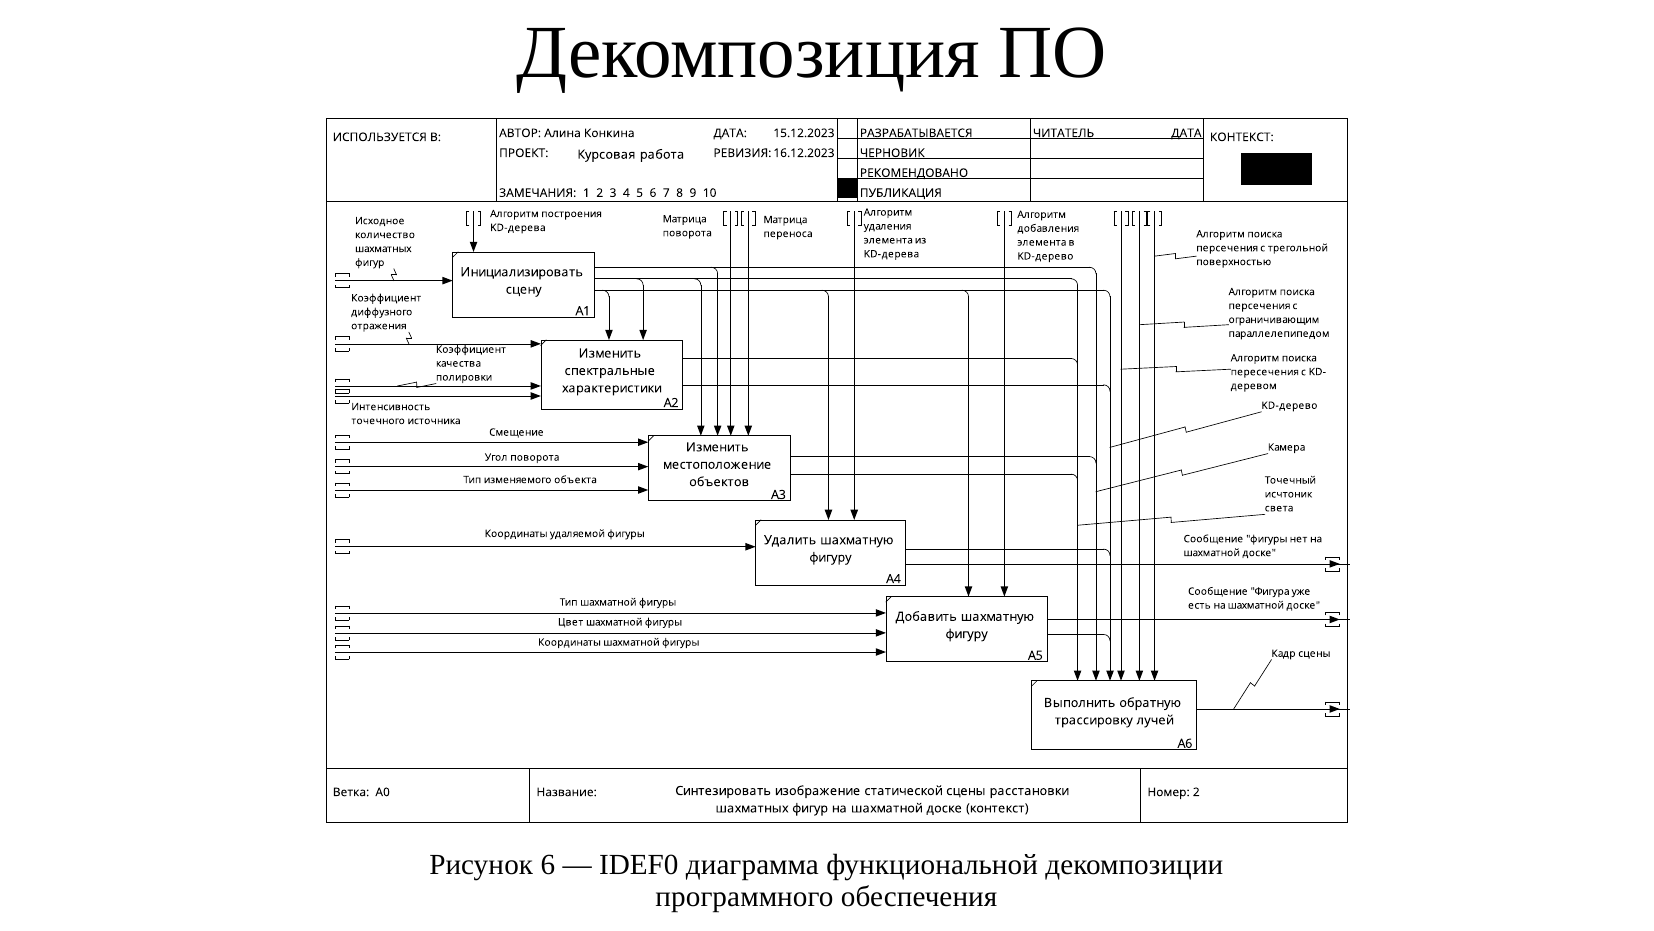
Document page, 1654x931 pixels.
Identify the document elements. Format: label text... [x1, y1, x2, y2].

title Декомпозиция ПО [29, 0, 1595, 119]
picture [324, 116, 1388, 827]
text_box Рисунок 6 — IDEF0 диаграмма функциональной декомпозиции программного обеспечения [265, 841, 1388, 921]
